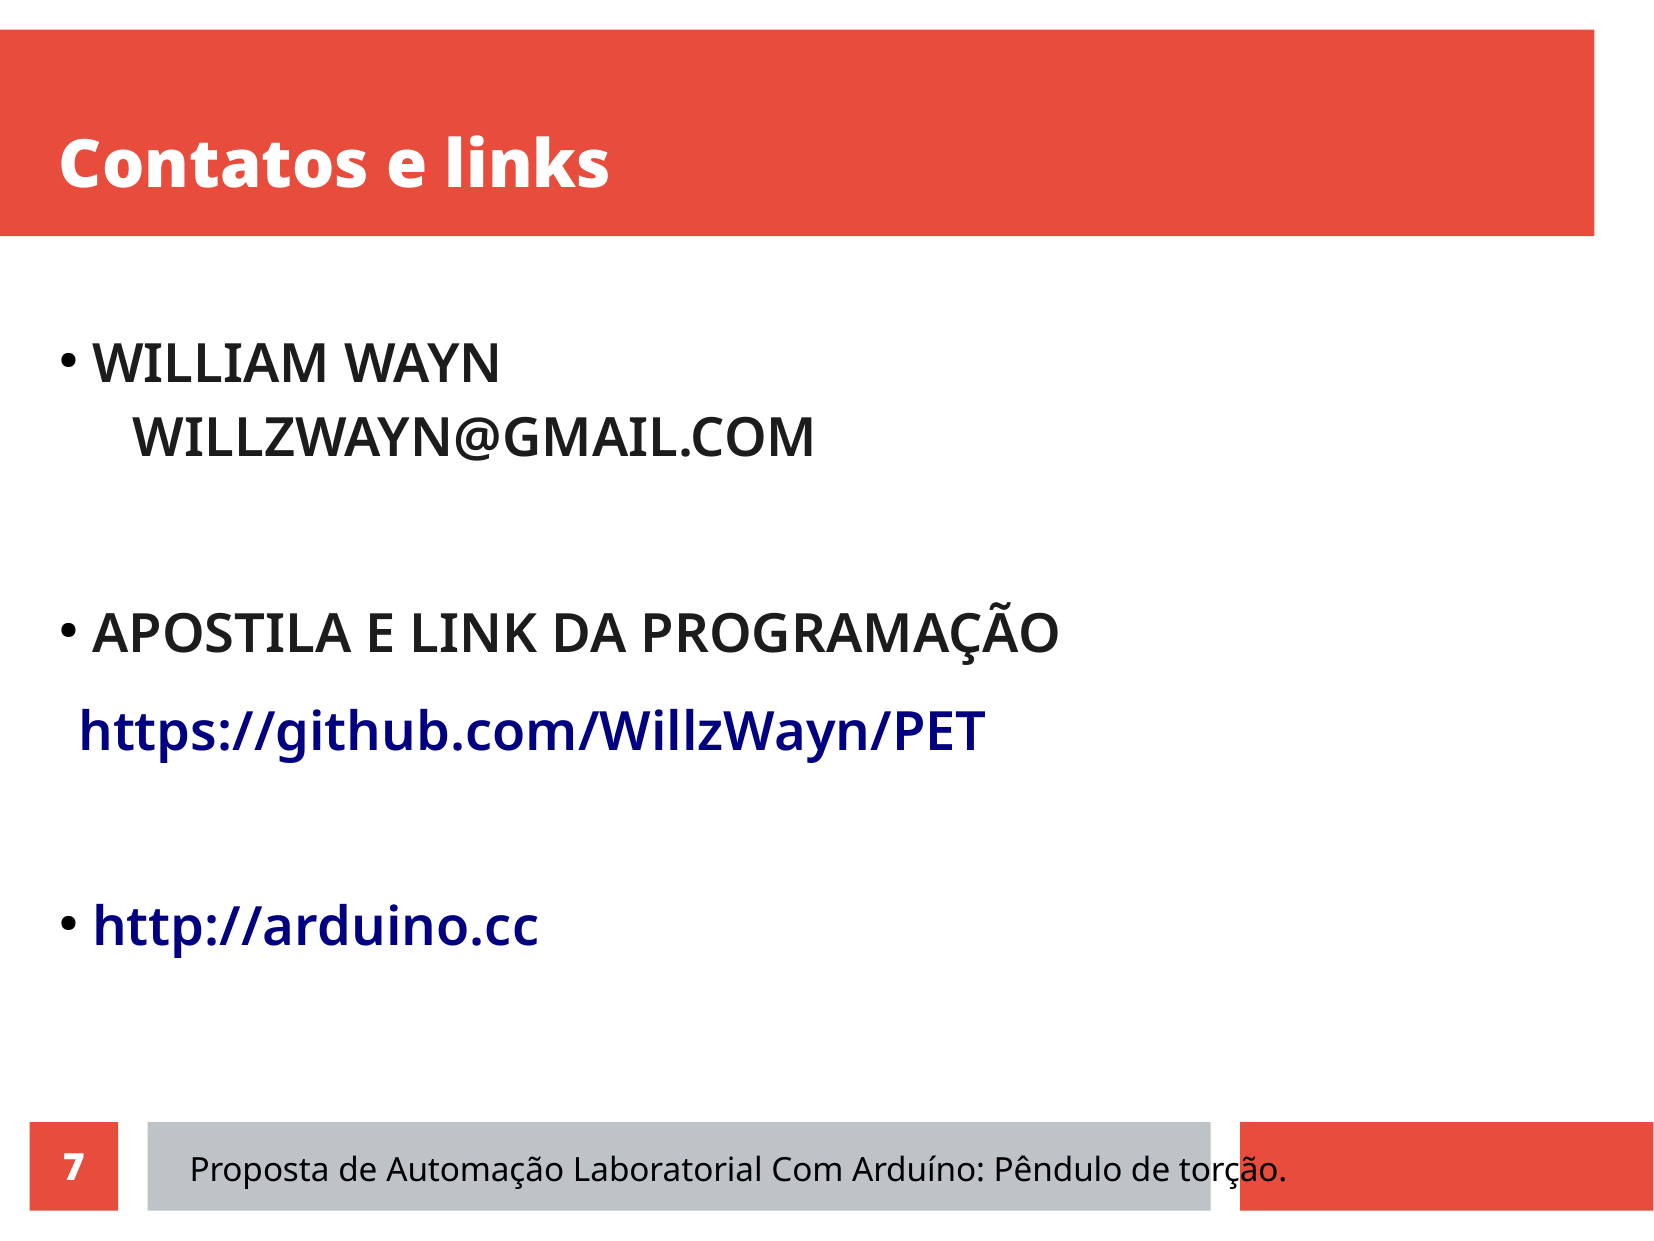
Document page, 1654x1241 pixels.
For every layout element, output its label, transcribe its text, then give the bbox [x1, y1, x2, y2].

title Contatos e links [59, 59, 1595, 207]
text_box Proposta de Automação Laboratorial Com Arduíno: Pêndulo de torção. [174, 1138, 1179, 1196]
list WILLIAM WAYN WILLZWAYN@GMAIL.COM APOSTILA E LINK DA PROGRAMAÇÃO https://github.com/WillzWayn/PET http://arduino.cc [59, 324, 1565, 1093]
